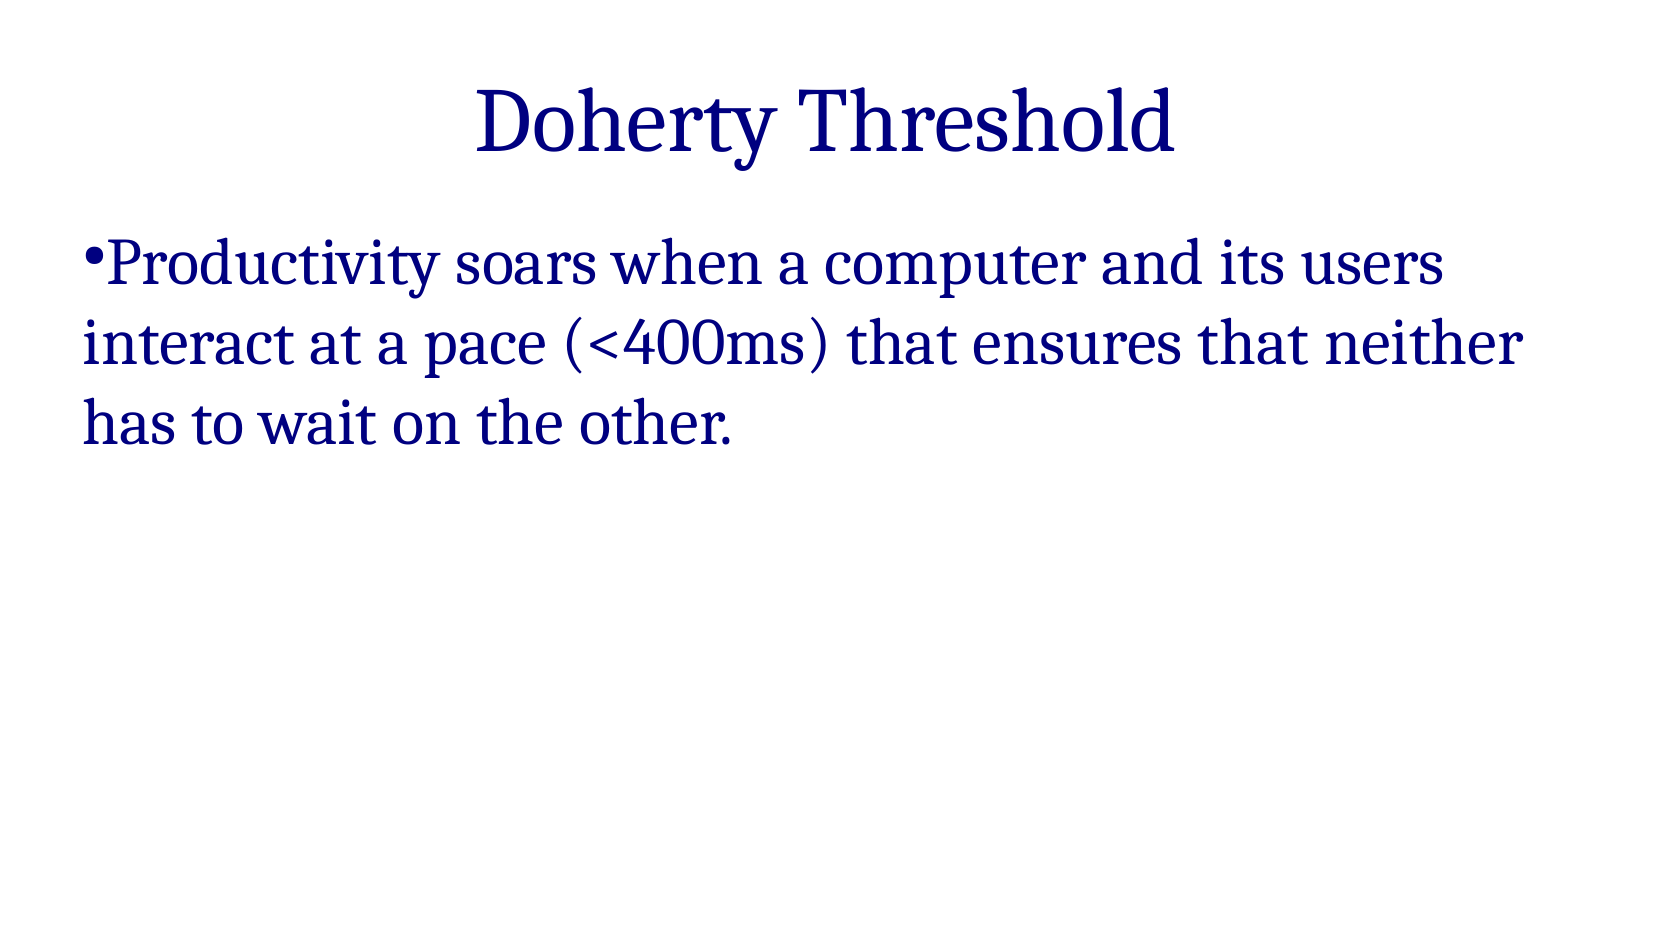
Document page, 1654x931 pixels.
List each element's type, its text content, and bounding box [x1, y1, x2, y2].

list Productivity soars when a computer and its users interact at a pace (<400ms) that ensures that neither has to wait on the other. [82, 217, 1571, 758]
title Doherty Threshold [82, 37, 1571, 193]
